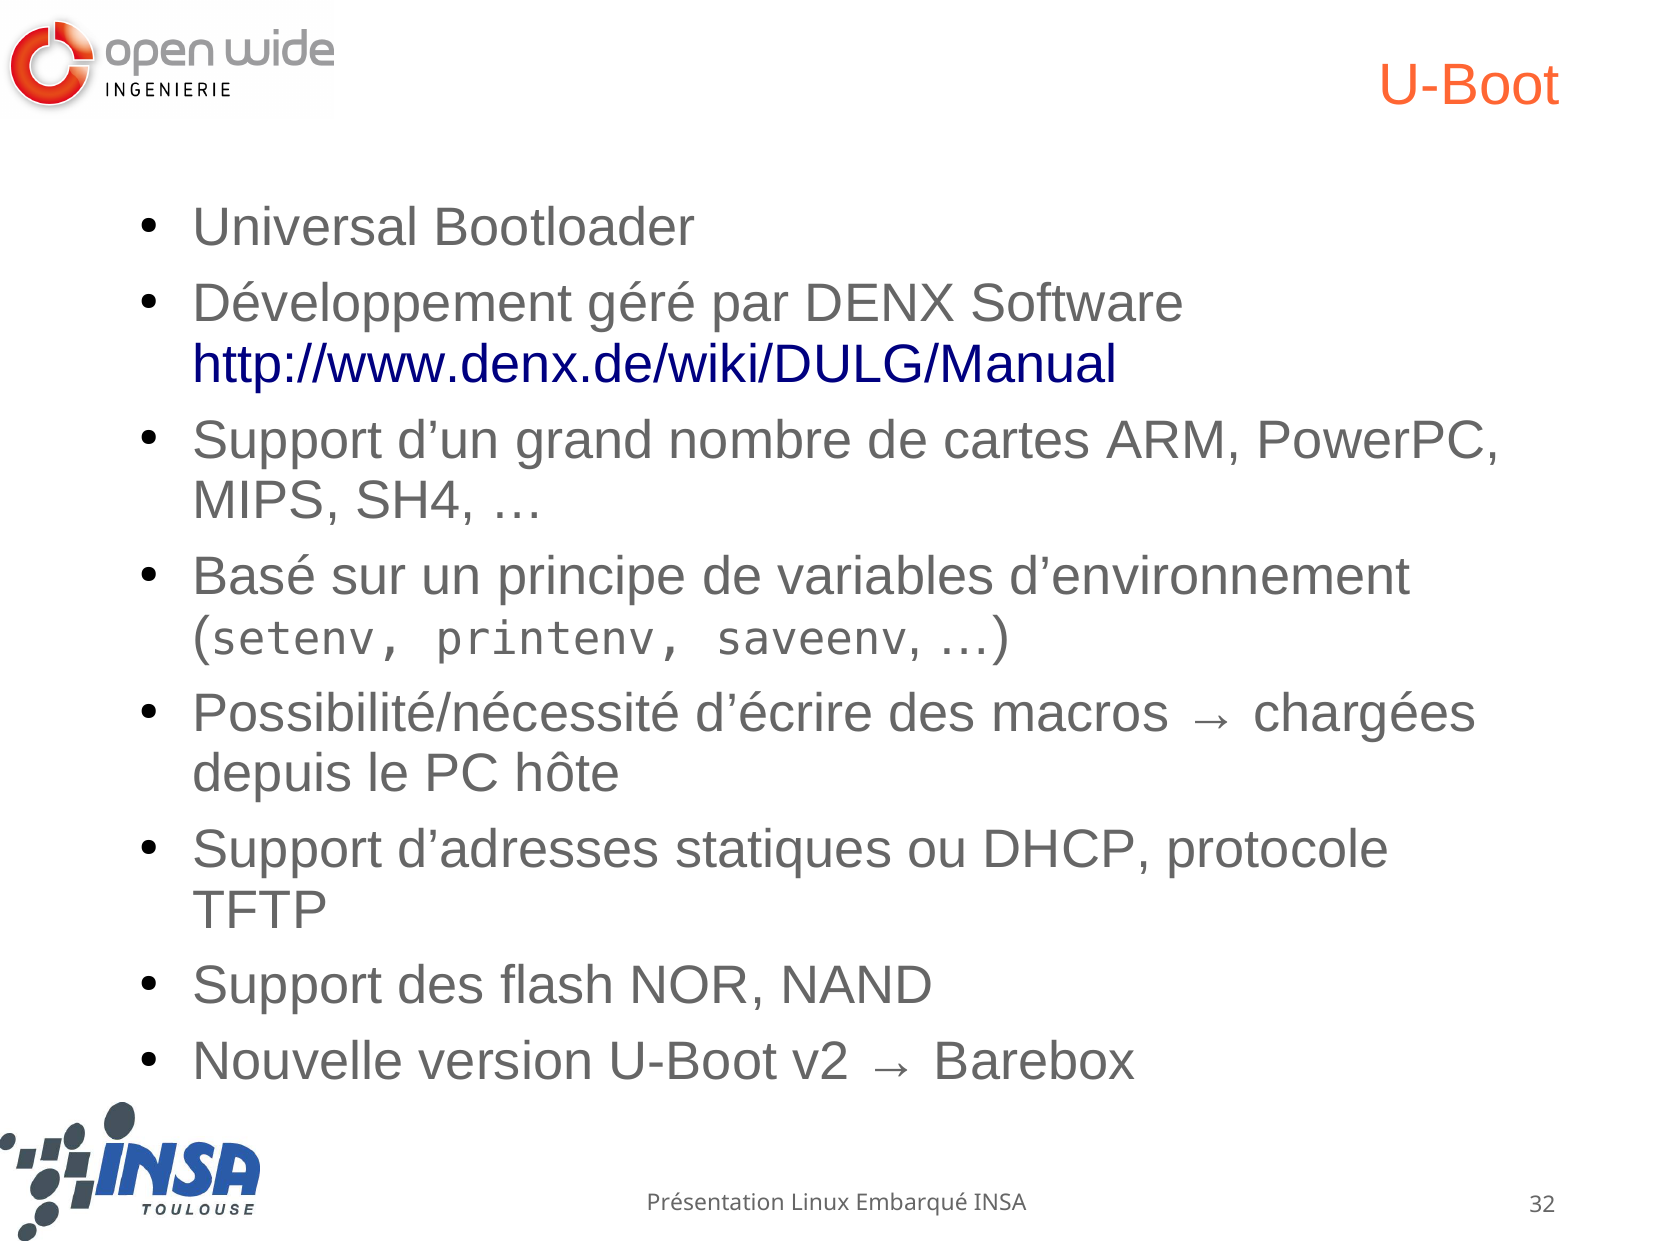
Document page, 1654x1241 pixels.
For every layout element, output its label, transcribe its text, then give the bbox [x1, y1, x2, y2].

picture [0, 1102, 260, 1241]
picture [0, 0, 334, 119]
title U-Boot [602, 12, 1561, 157]
list Universal Bootloader Développement géré par DENX Softwarehttp://www.denx.de/wiki/DULG/Manual Support d’un grand nombre de cartes ARM, PowerPC, MIPS, SH4, … Basé sur un principe de variables d’environnement (setenv, printenv, saveenv, …) Possibilité/nécessité d’écrire des macros → chargées depuis le PC hôte Support d’adresses statiques ou DHCP, protocole TFTP Support des flash NOR, NAND Nouvelle version U-Boot v2 → Barebox [121, 196, 1534, 1095]
